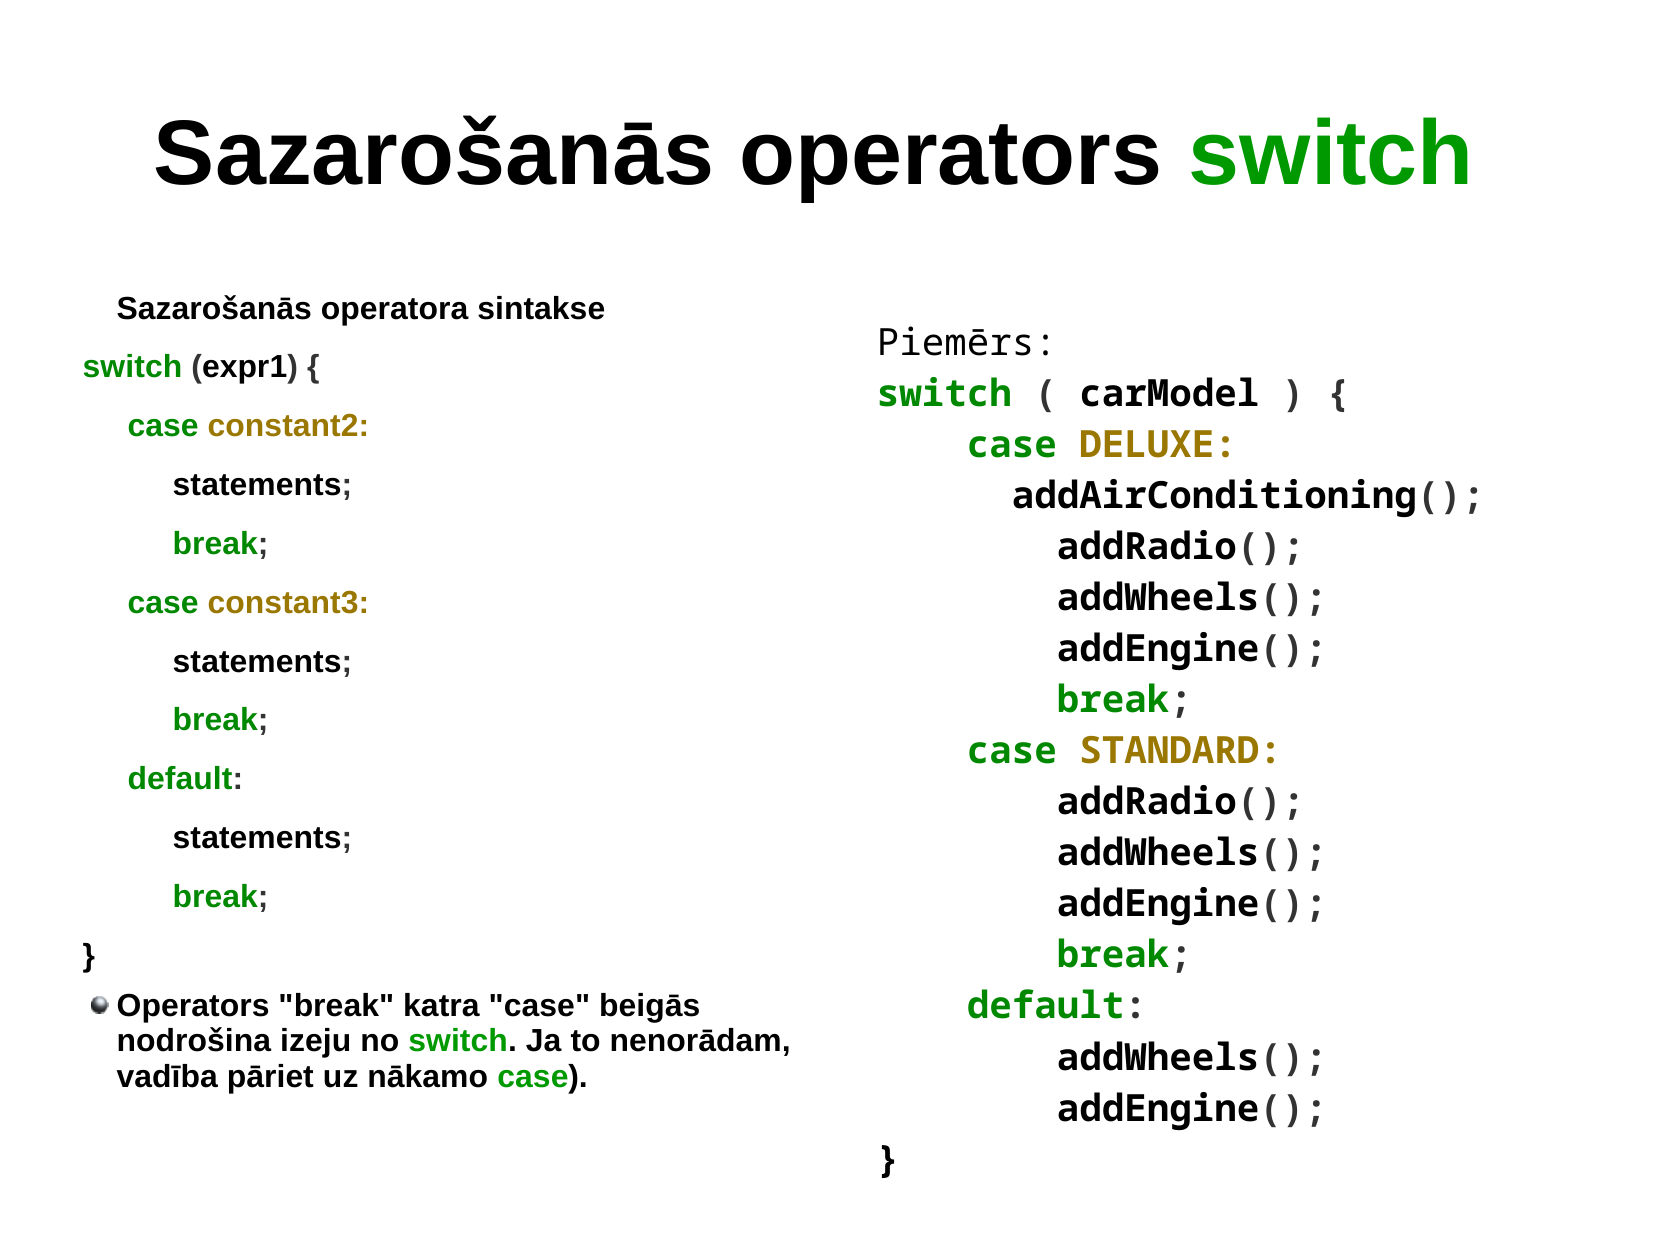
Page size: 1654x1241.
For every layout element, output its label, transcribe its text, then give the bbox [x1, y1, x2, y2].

list Sazarošanās operatora sintakse switch (expr1) { case constant2: statements; break; case constant3: statements; break; default: statements; break; } Operators "break" katra "case" beigās nodrošina izeju no switch. Ja to nenorādam, vadība pāriet uz nākamo case). [82, 290, 792, 1134]
title Sazarošanās operators switch [82, 49, 1571, 257]
text_box Piemērs: switch ( carModel ) { case DELUXE: addAirConditioning(); addRadio(); addWheels(); addEngine(); break; case STANDARD: addRadio(); addWheels(); addEngine(); break; default: addWheels(); addEngine(); } [862, 308, 1519, 1116]
